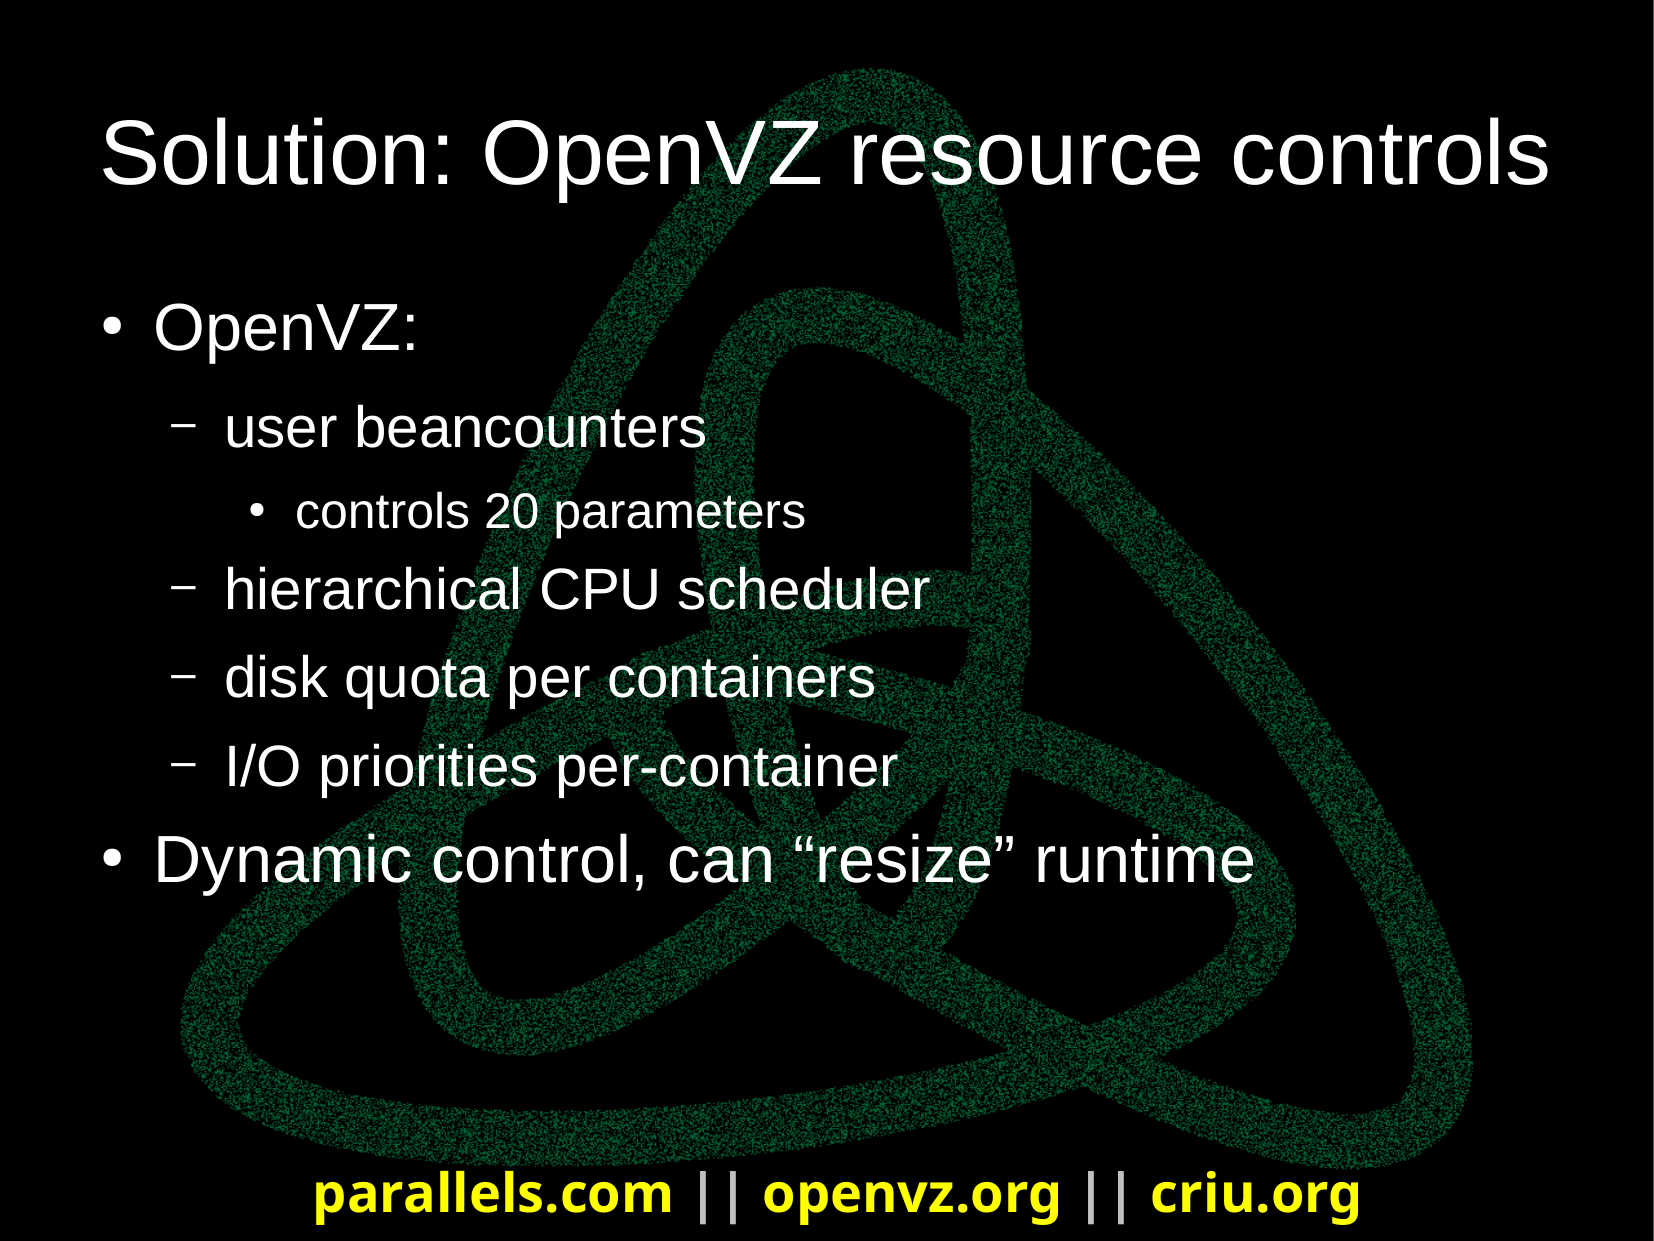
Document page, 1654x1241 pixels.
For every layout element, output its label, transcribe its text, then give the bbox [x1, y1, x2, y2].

title Solution: OpenVZ resource controls [82, 49, 1571, 257]
list OpenVZ: user beancounters controls 20 parameters hierarchical CPU scheduler disk quota per containers I/O priorities per-container Dynamic control, can “resize” runtime [82, 290, 1538, 1010]
picture [0, 0, 1654, 1241]
